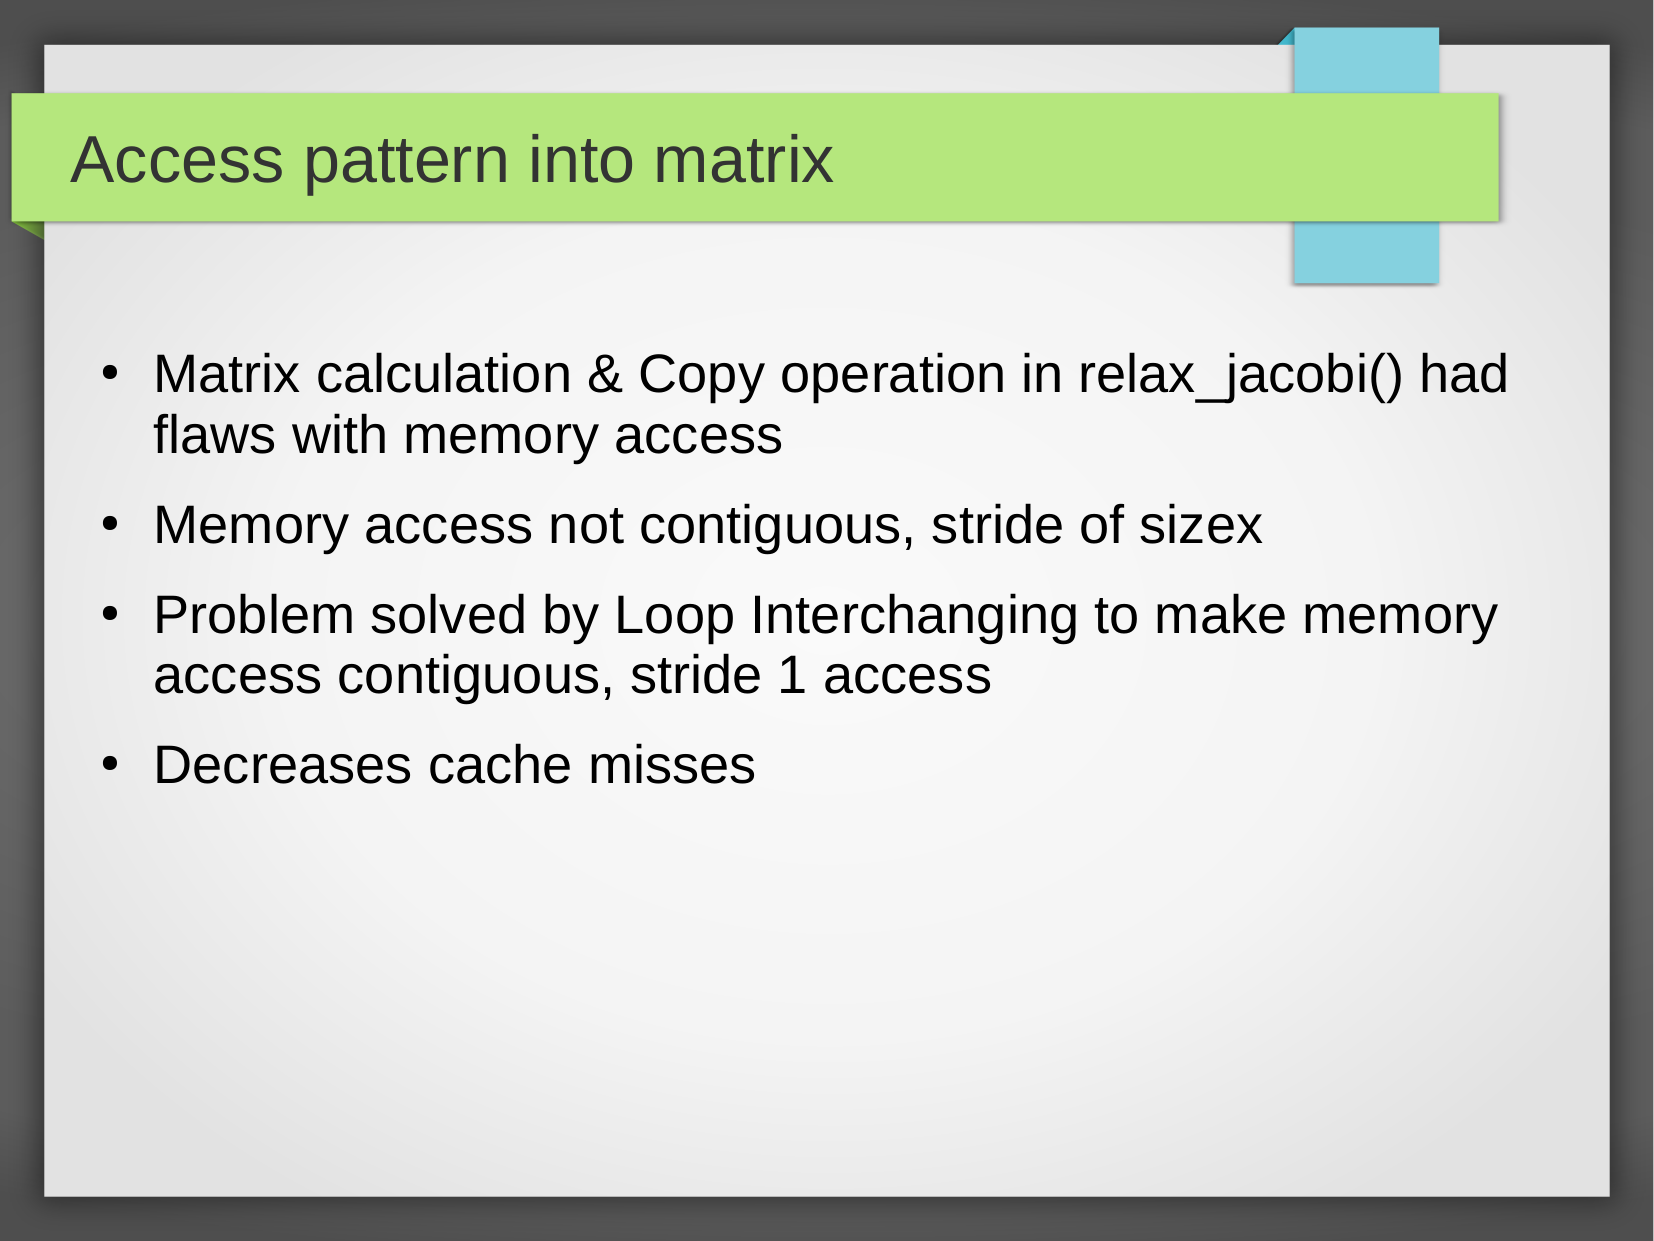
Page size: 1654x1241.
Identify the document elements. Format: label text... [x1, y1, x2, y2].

title Access pattern into matrix [70, 106, 1229, 213]
list Matrix calculation & Copy operation in relax_jacobi() had flaws with memory access Memory access not contiguous, stride of sizex Problem solved by Loop Interchanging to make memory access contiguous, stride 1 access Decreases cache misses [82, 343, 1538, 1063]
picture [0, 0, 1654, 1241]
